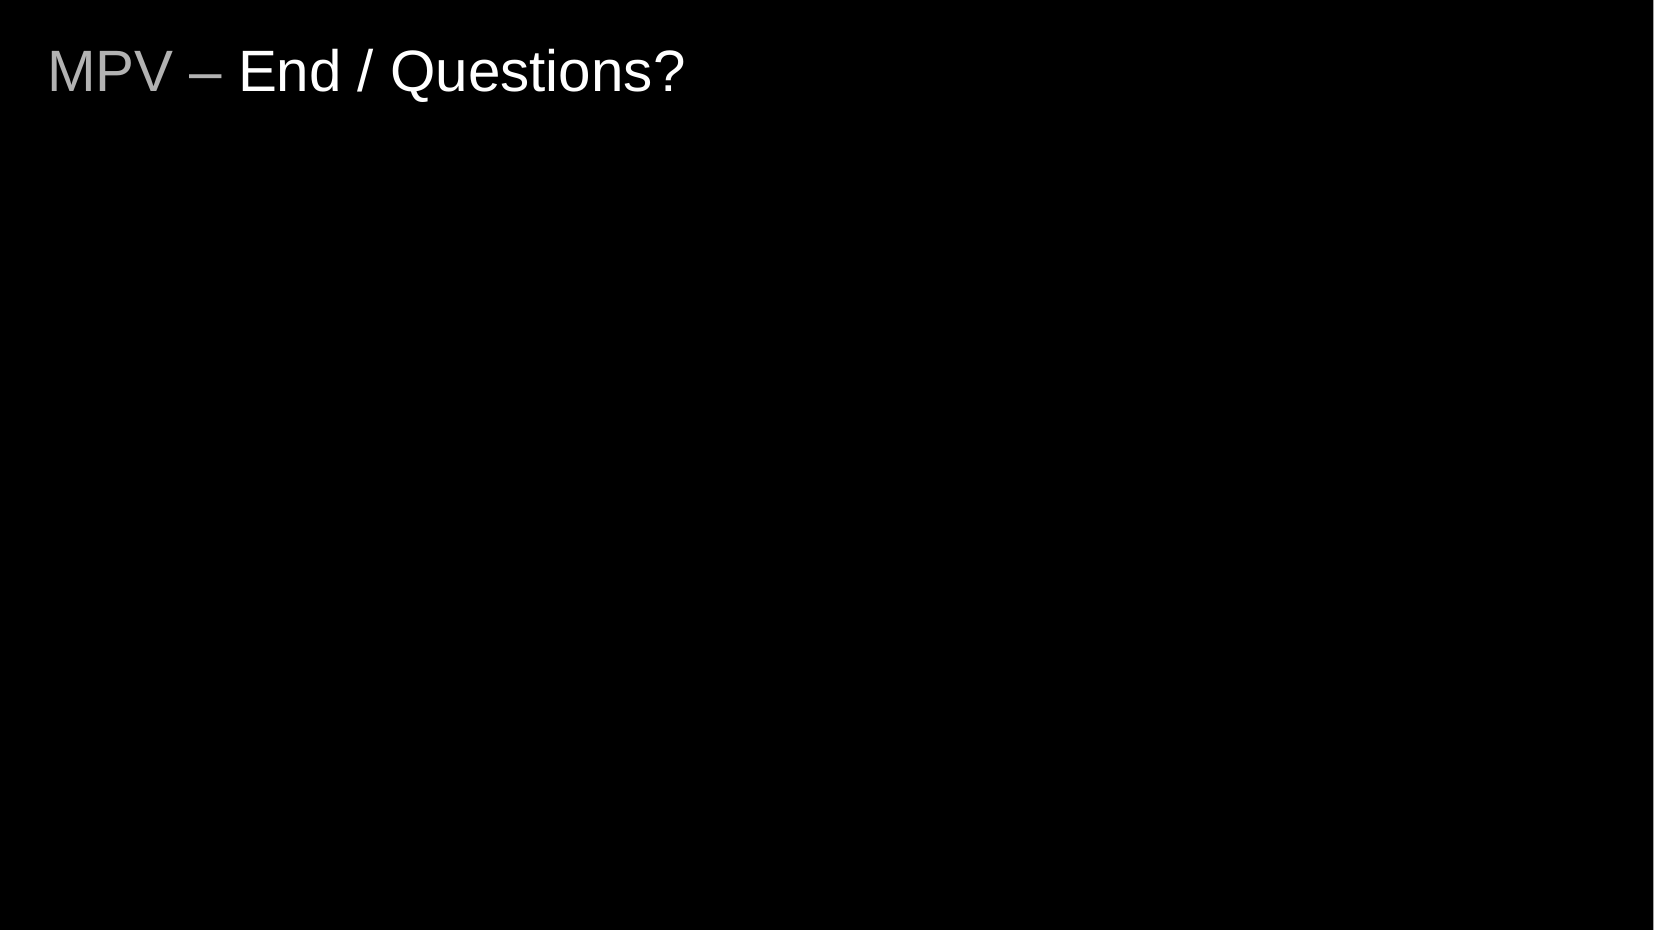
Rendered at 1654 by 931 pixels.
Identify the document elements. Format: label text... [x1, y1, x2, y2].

title MPV – End / Questions? [47, 29, 1630, 114]
